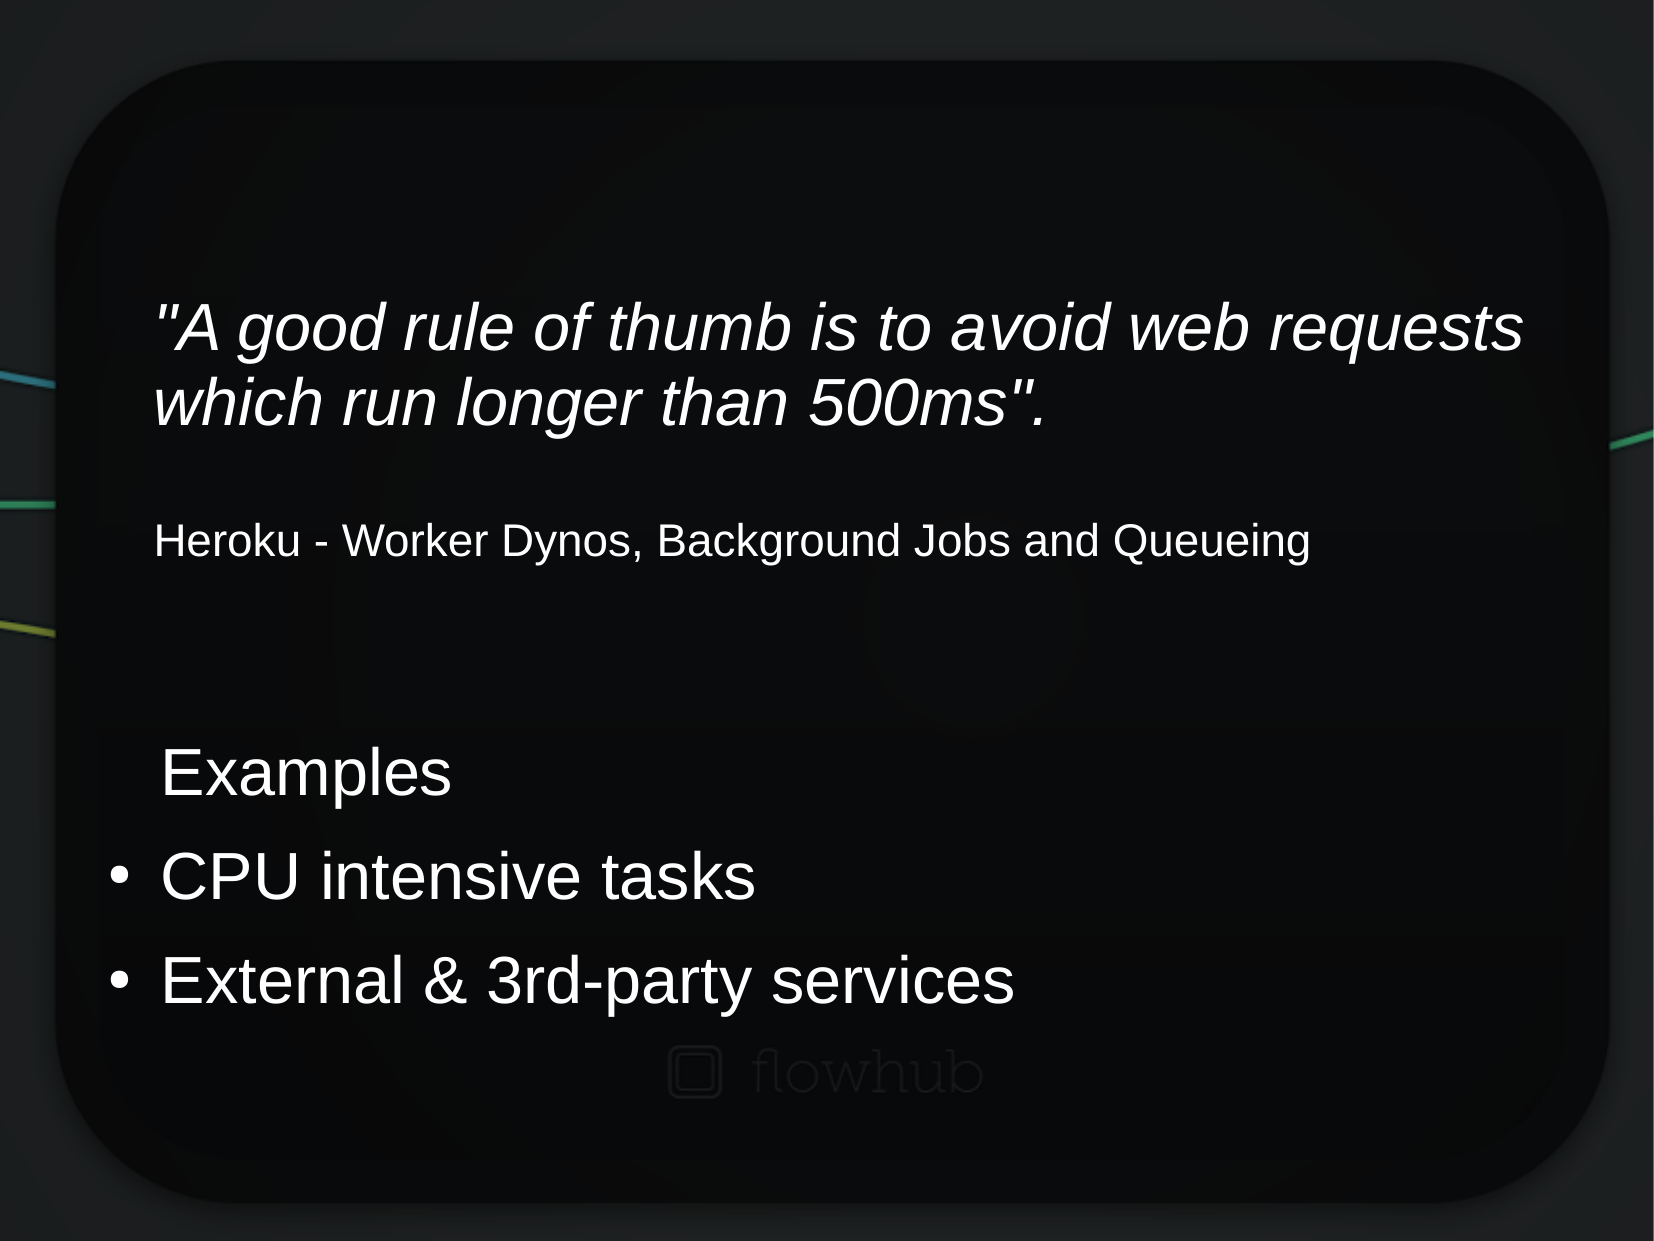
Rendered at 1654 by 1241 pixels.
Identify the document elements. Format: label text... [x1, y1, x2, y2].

list Examples CPU intensive tasks External & 3rd-party services [90, 735, 1579, 1030]
picture [0, 0, 1654, 1241]
list "A good rule of thumb is to avoid web requests which run longer than 500ms". Heroku - Worker Dynos, Background Jobs and Queueing [82, 290, 1571, 634]
